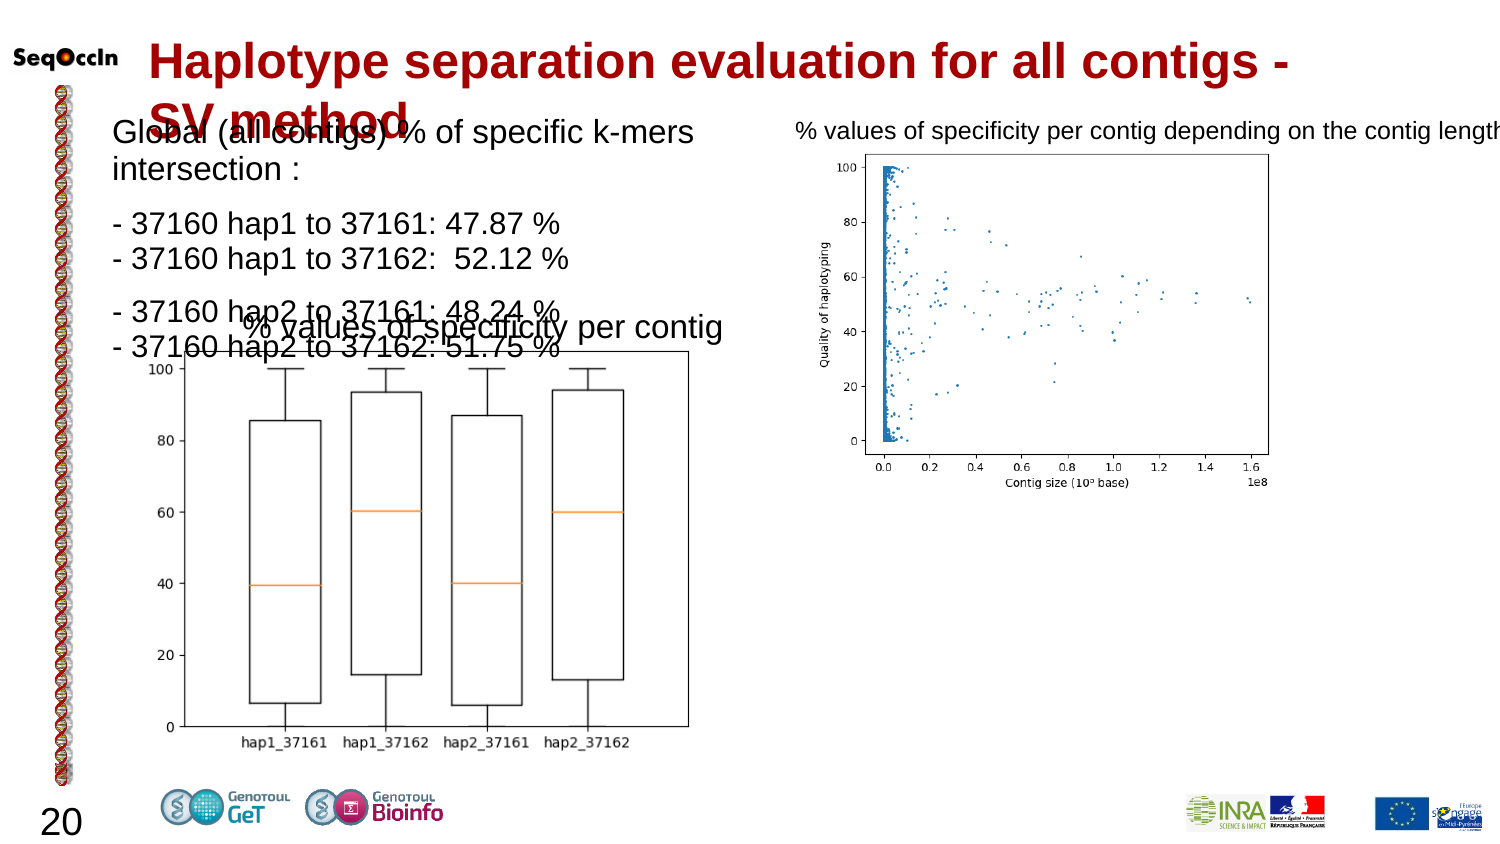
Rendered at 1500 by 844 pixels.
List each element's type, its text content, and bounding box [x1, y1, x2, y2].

text_box % values of specificity per contig depending on the contig length [780, 109, 1500, 153]
picture [1185, 794, 1267, 832]
picture [156, 784, 294, 830]
picture [9, 43, 122, 74]
picture [800, 153, 1320, 497]
picture [103, 372, 753, 780]
picture [1374, 796, 1487, 834]
picture [55, 85, 68, 786]
text_box Global (all contigs) % of specific k-mers intersection : - 37160 hap1 to 37161: 47.87 % - 37160 hap1 to 37162: 52.12 % - 37160 hap2 to 37161: 48.24 % - 37160 hap2 to 37162: 51.75 % [97, 106, 753, 372]
picture [1270, 795, 1325, 828]
text_box % values of specificity per contig [227, 301, 740, 354]
text_box Haplotype separation evaluation for all contigs - SV method [137, 22, 1378, 160]
picture [300, 784, 448, 830]
